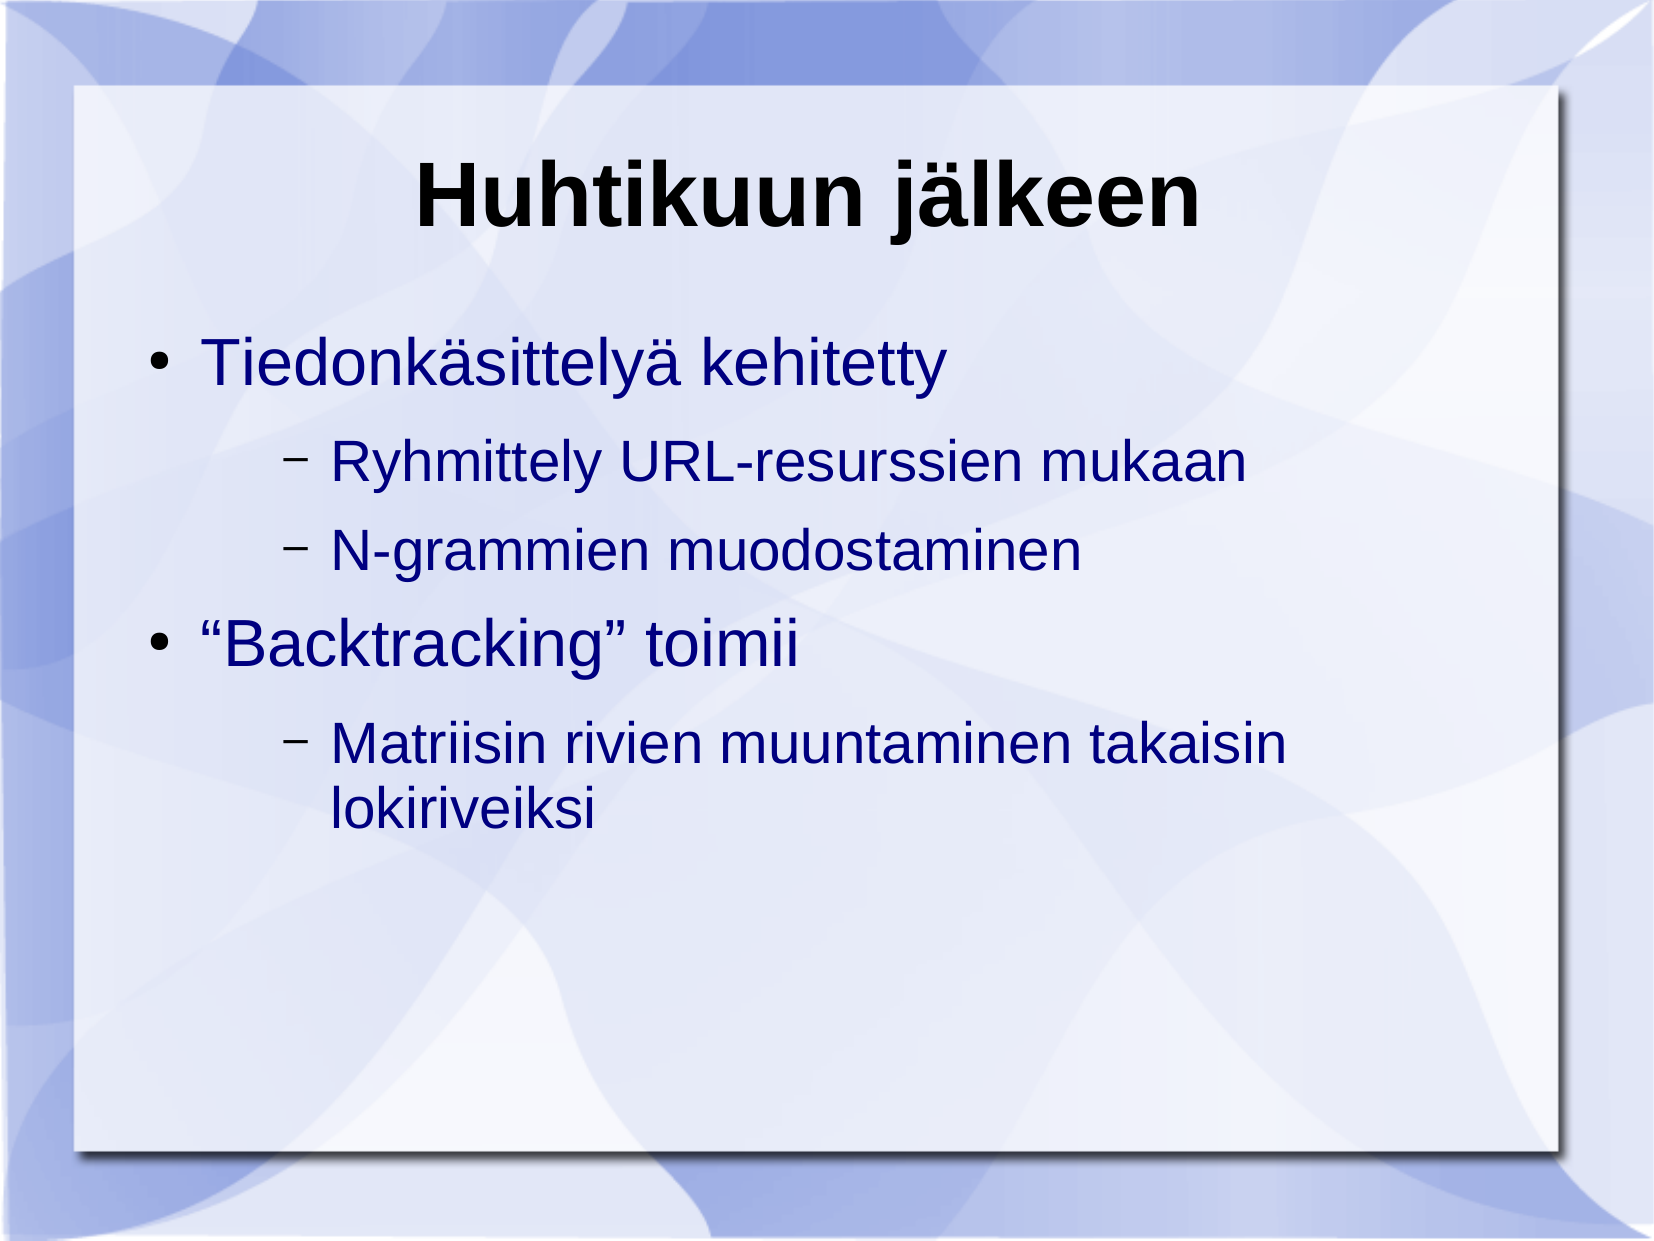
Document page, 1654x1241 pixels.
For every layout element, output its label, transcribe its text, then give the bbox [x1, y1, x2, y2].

list Tiedonkäsittelyä kehitetty Ryhmittely URL-resurssien mukaan N-grammien muodostaminen “Backtracking” toimii Matriisin rivien muuntaminen takaisin lokiriveiksi [129, 324, 1489, 975]
title Huhtikuun jälkeen [82, 90, 1536, 298]
picture [0, 0, 1654, 1241]
